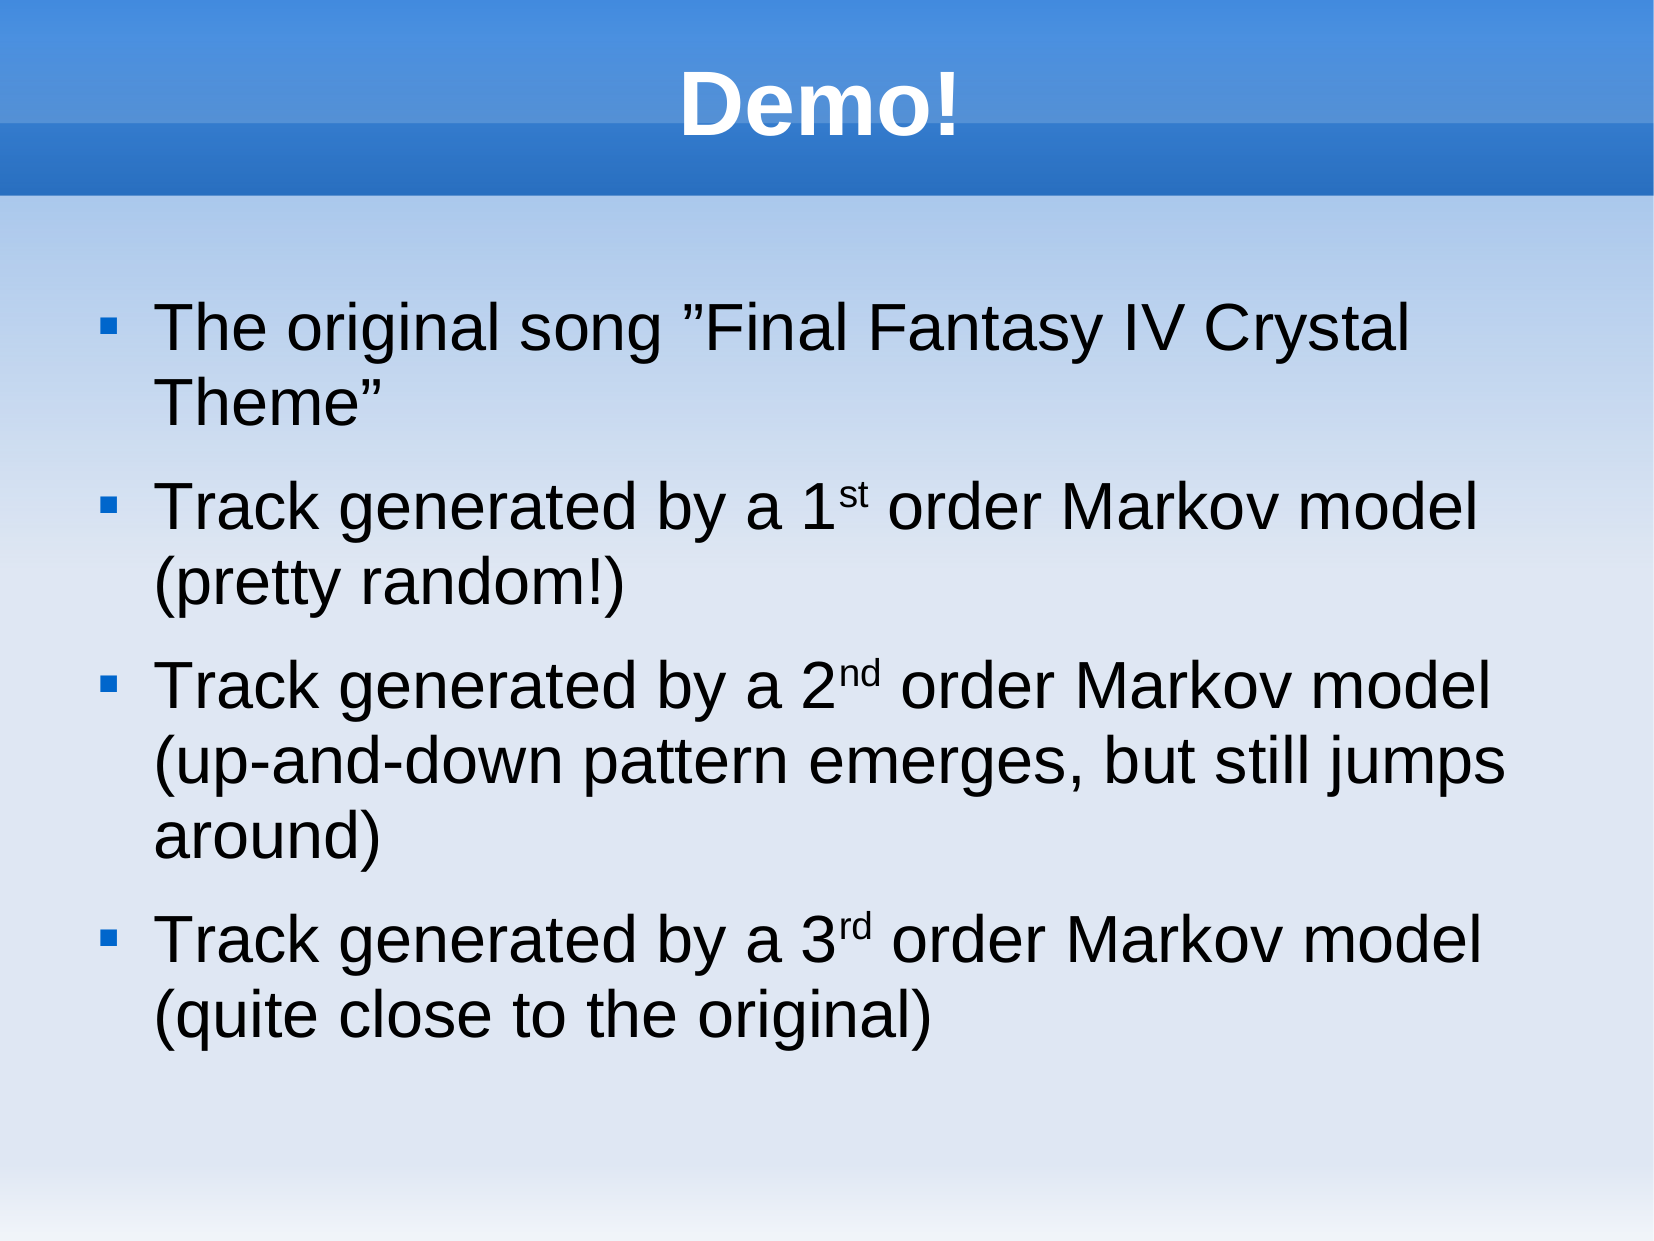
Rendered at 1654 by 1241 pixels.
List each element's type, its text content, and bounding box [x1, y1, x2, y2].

picture [0, 0, 1654, 1241]
list The original song ”Final Fantasy IV Crystal Theme” Track generated by a 1st order Markov model (pretty random!) Track generated by a 2nd order Markov model (up-and-down pattern emerges, but still jumps around) Track generated by a 3rd order Markov model (quite close to the original) [82, 290, 1571, 1164]
title Demo! [76, 7, 1565, 200]
